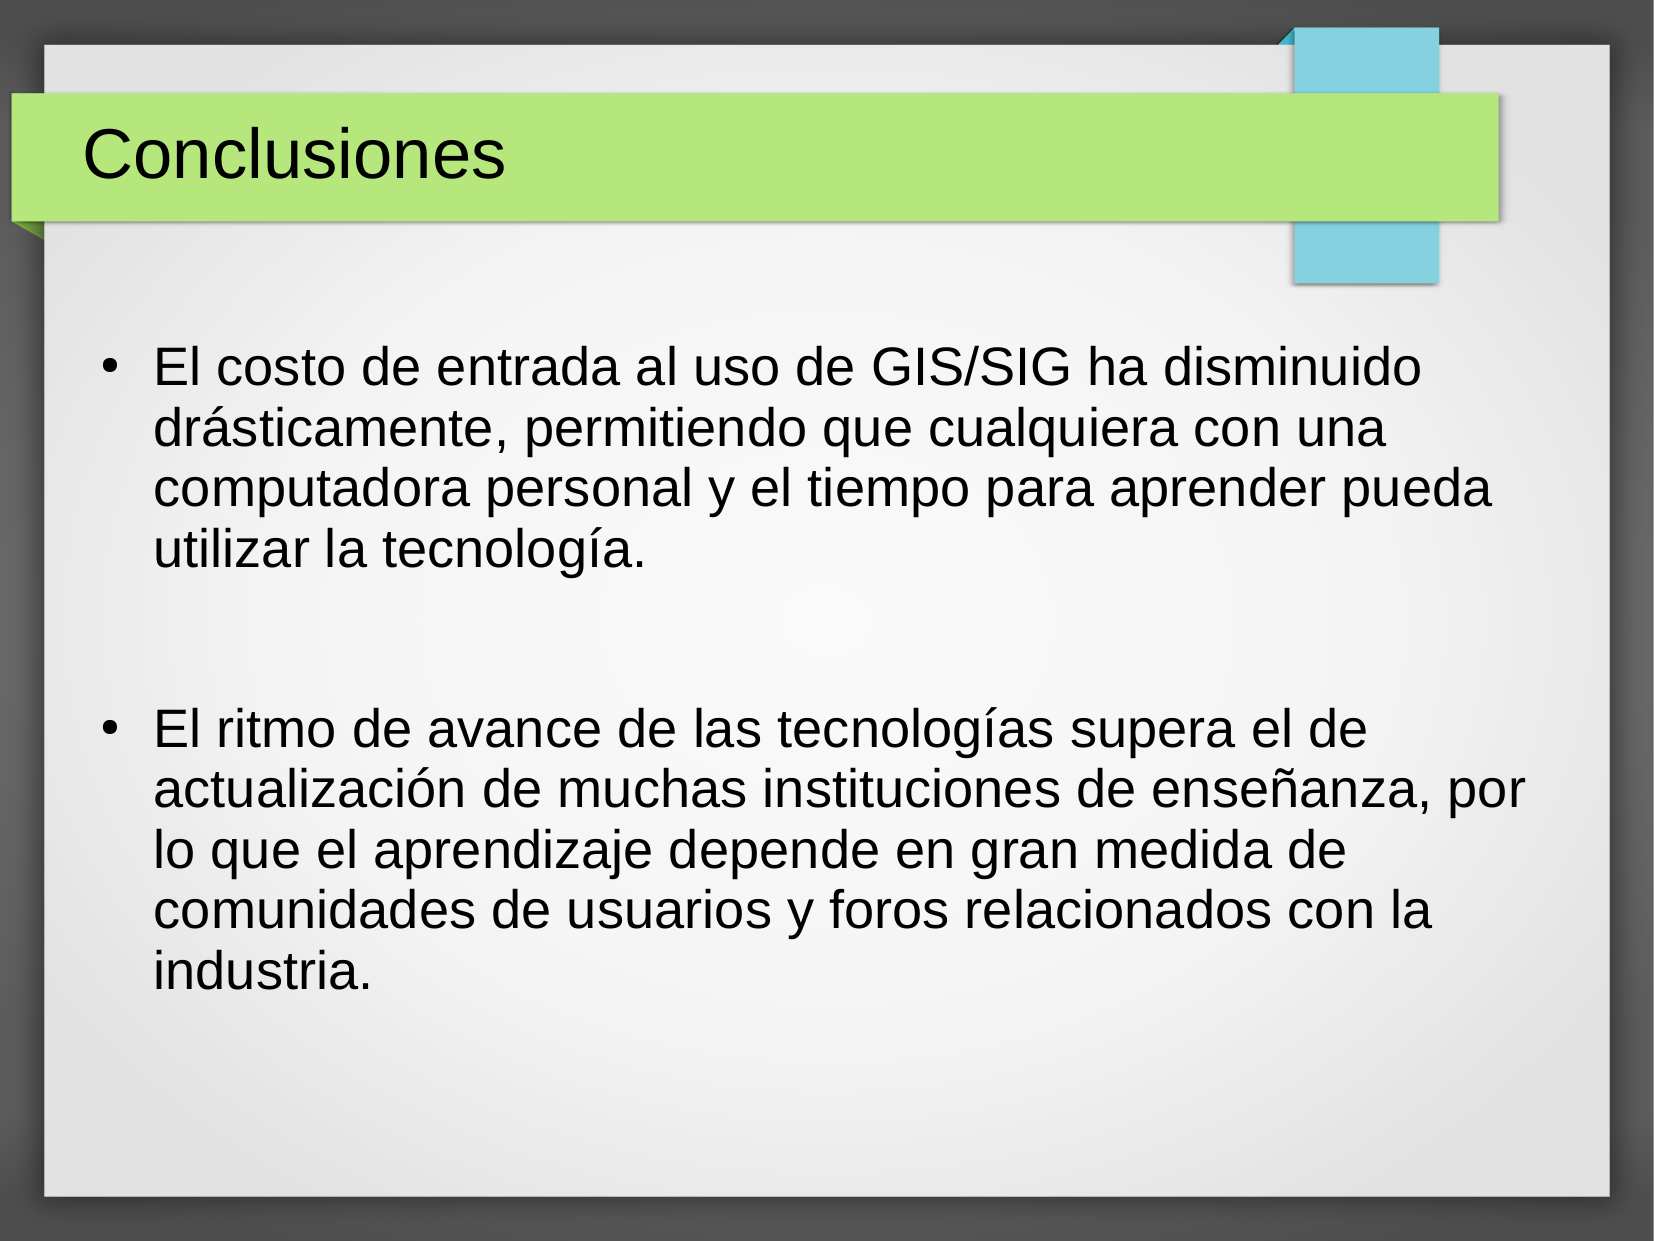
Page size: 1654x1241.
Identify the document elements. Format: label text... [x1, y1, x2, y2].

title Conclusiones [82, 94, 1264, 213]
picture [0, 0, 1654, 1241]
list El costo de entrada al uso de GIS/SIG ha disminuido drásticamente, permitiendo que cualquiera con una computadora personal y el tiempo para aprender pueda utilizar la tecnología. El ritmo de avance de las tecnologías supera el de actualización de muchas instituciones de enseñanza, por lo que el aprendizaje depende en gran medida de comunidades de usuarios y foros relacionados con la industria. [82, 336, 1571, 1056]
